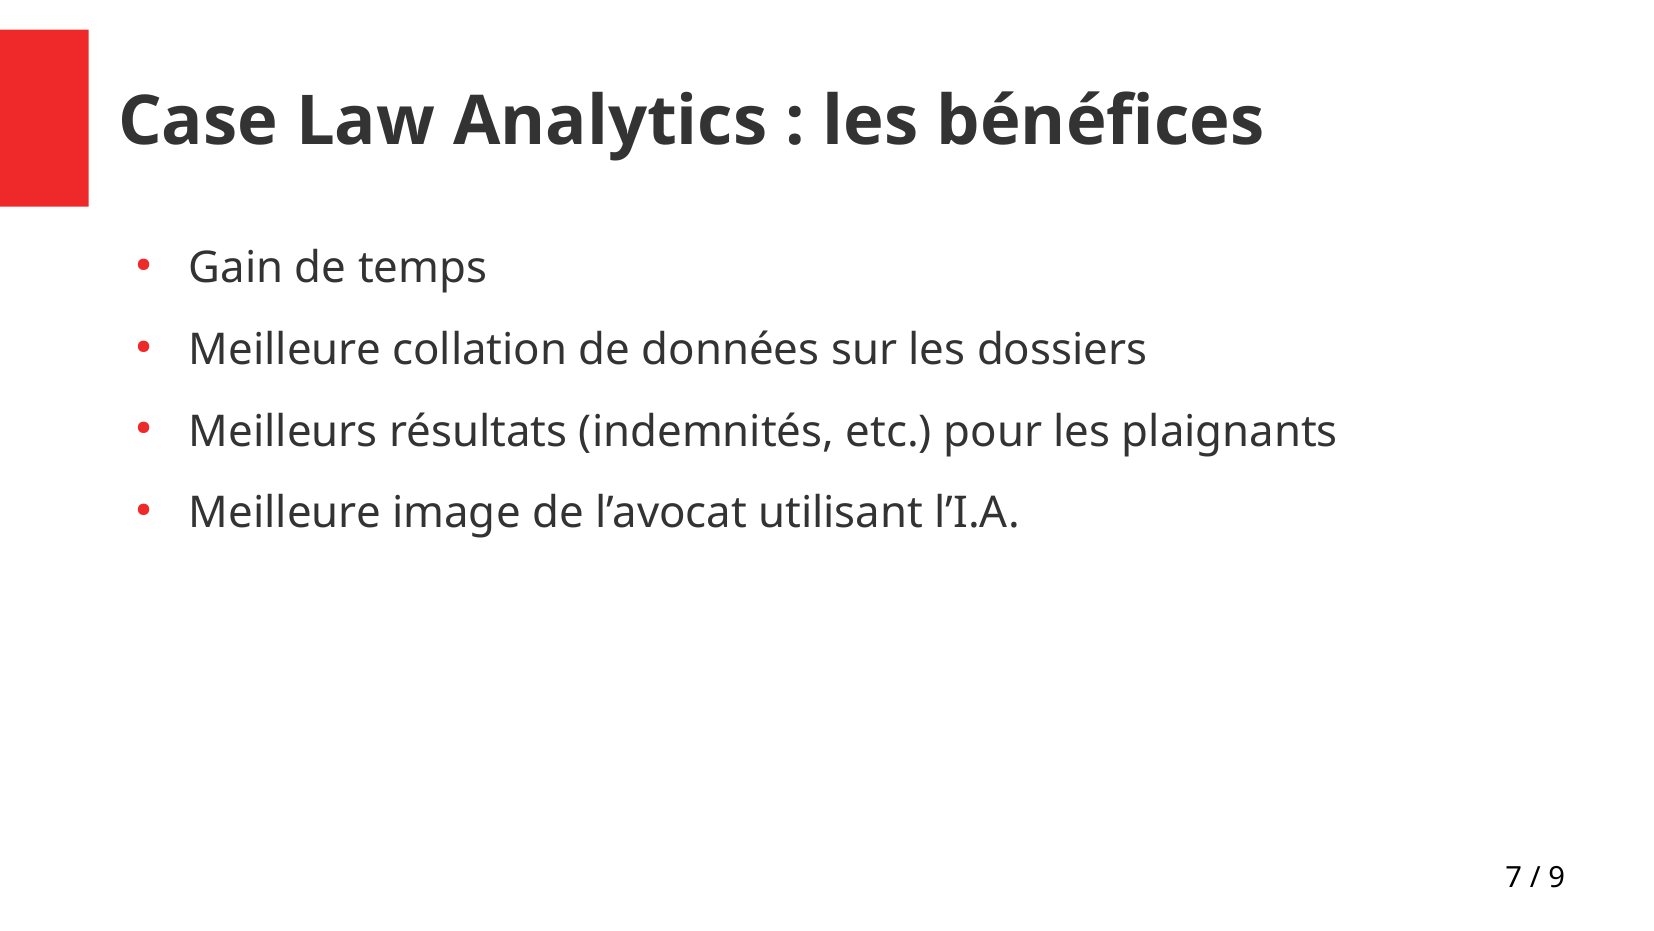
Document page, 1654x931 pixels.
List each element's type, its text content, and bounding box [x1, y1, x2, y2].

list Gain de temps Meilleure collation de données sur les dossiers Meilleurs résultats (indemnités, etc.) pour les plaignants Meilleure image de l’avocat utilisant l’I.A. [118, 236, 1595, 798]
title Case Law Analytics : les bénéfices [118, 29, 1595, 207]
